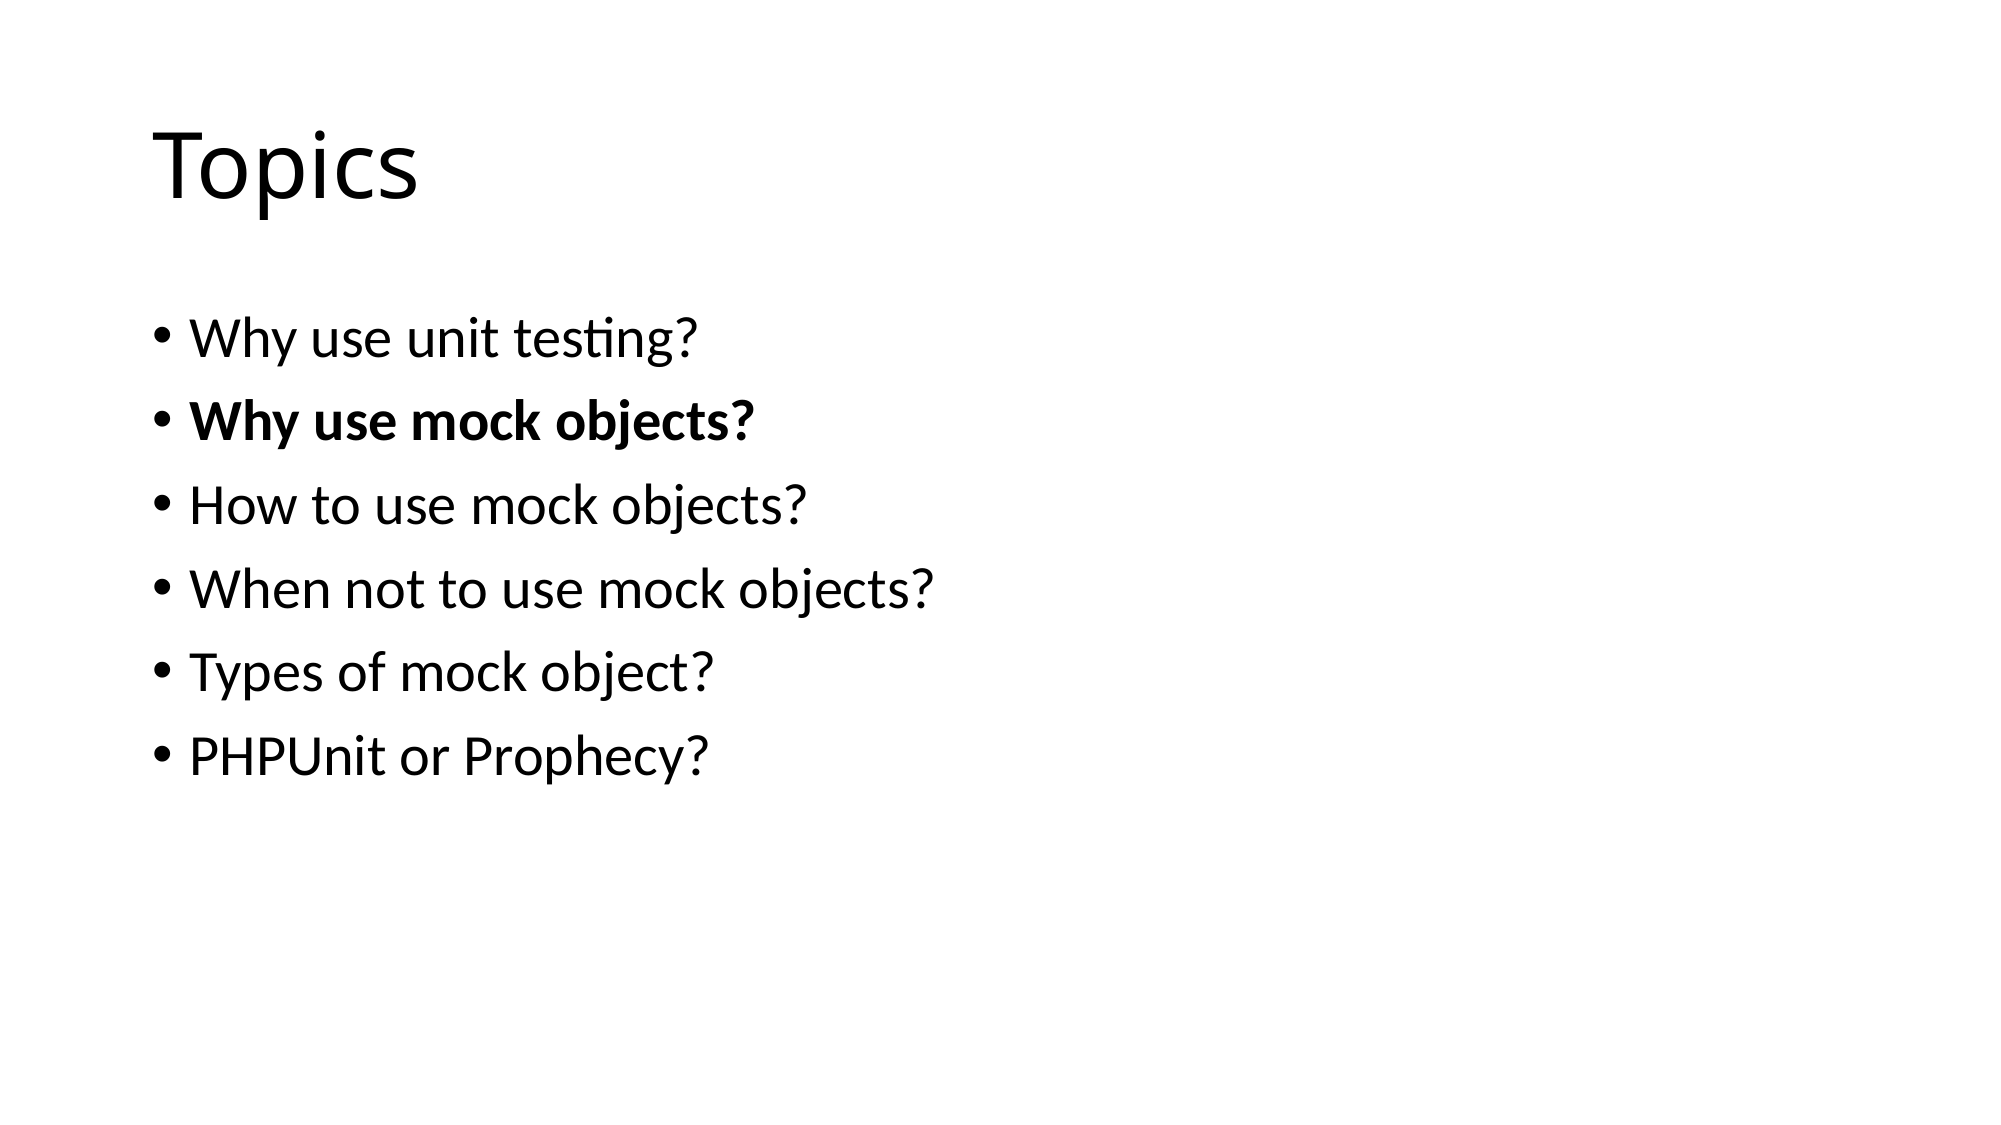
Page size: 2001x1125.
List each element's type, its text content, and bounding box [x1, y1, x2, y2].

list Why use unit testing? Why use mock objects? How to use mock objects? When not to use mock objects? Types of mock object? PHPUnit or Prophecy? [137, 299, 1863, 1014]
title Topics [137, 59, 1863, 278]
